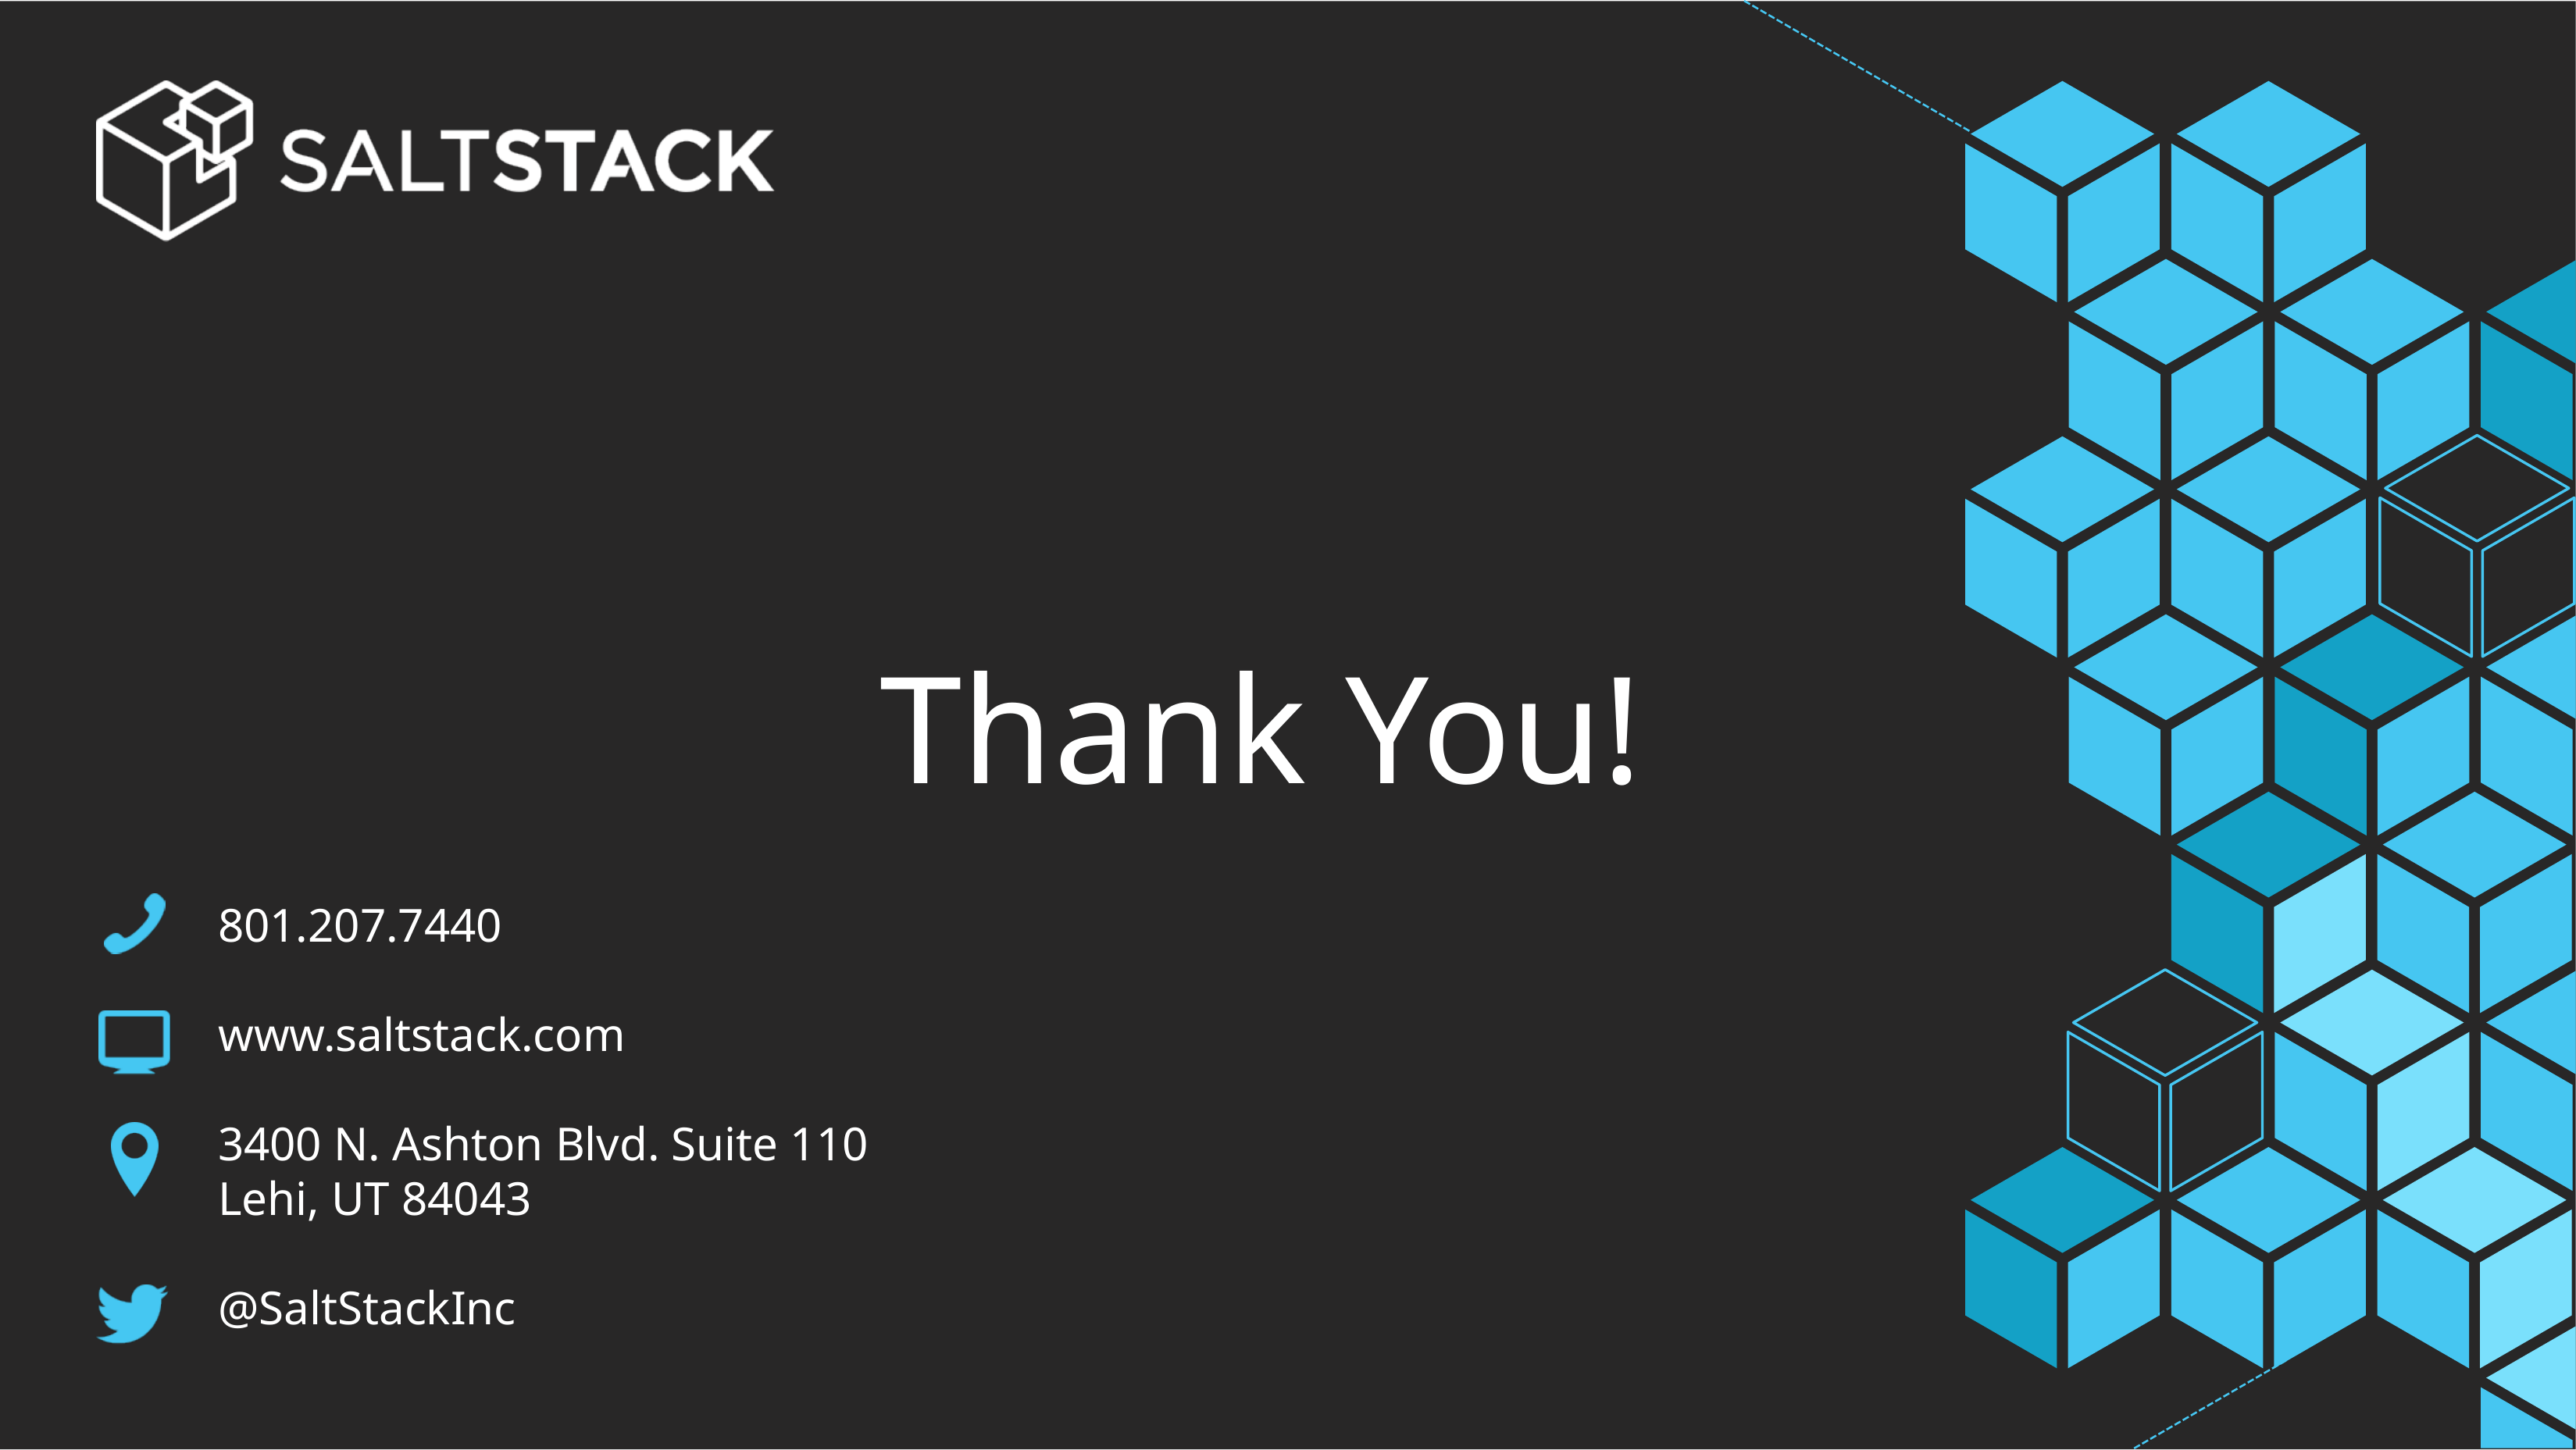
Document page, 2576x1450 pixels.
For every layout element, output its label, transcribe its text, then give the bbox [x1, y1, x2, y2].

picture [104, 893, 166, 954]
picture [96, 1284, 169, 1345]
picture [98, 1010, 172, 1075]
picture [96, 80, 776, 242]
text_box [0, 1, 2576, 1450]
text_box 801.207.7440 www.saltstack.com 3400 N. Ashton Blvd. Suite 110 Lehi, UT 84043 @SaltStackInc [218, 896, 897, 1334]
text_box Thank You! [884, 630, 1638, 820]
text_box [2485, 501, 2573, 653]
picture [111, 1122, 159, 1198]
